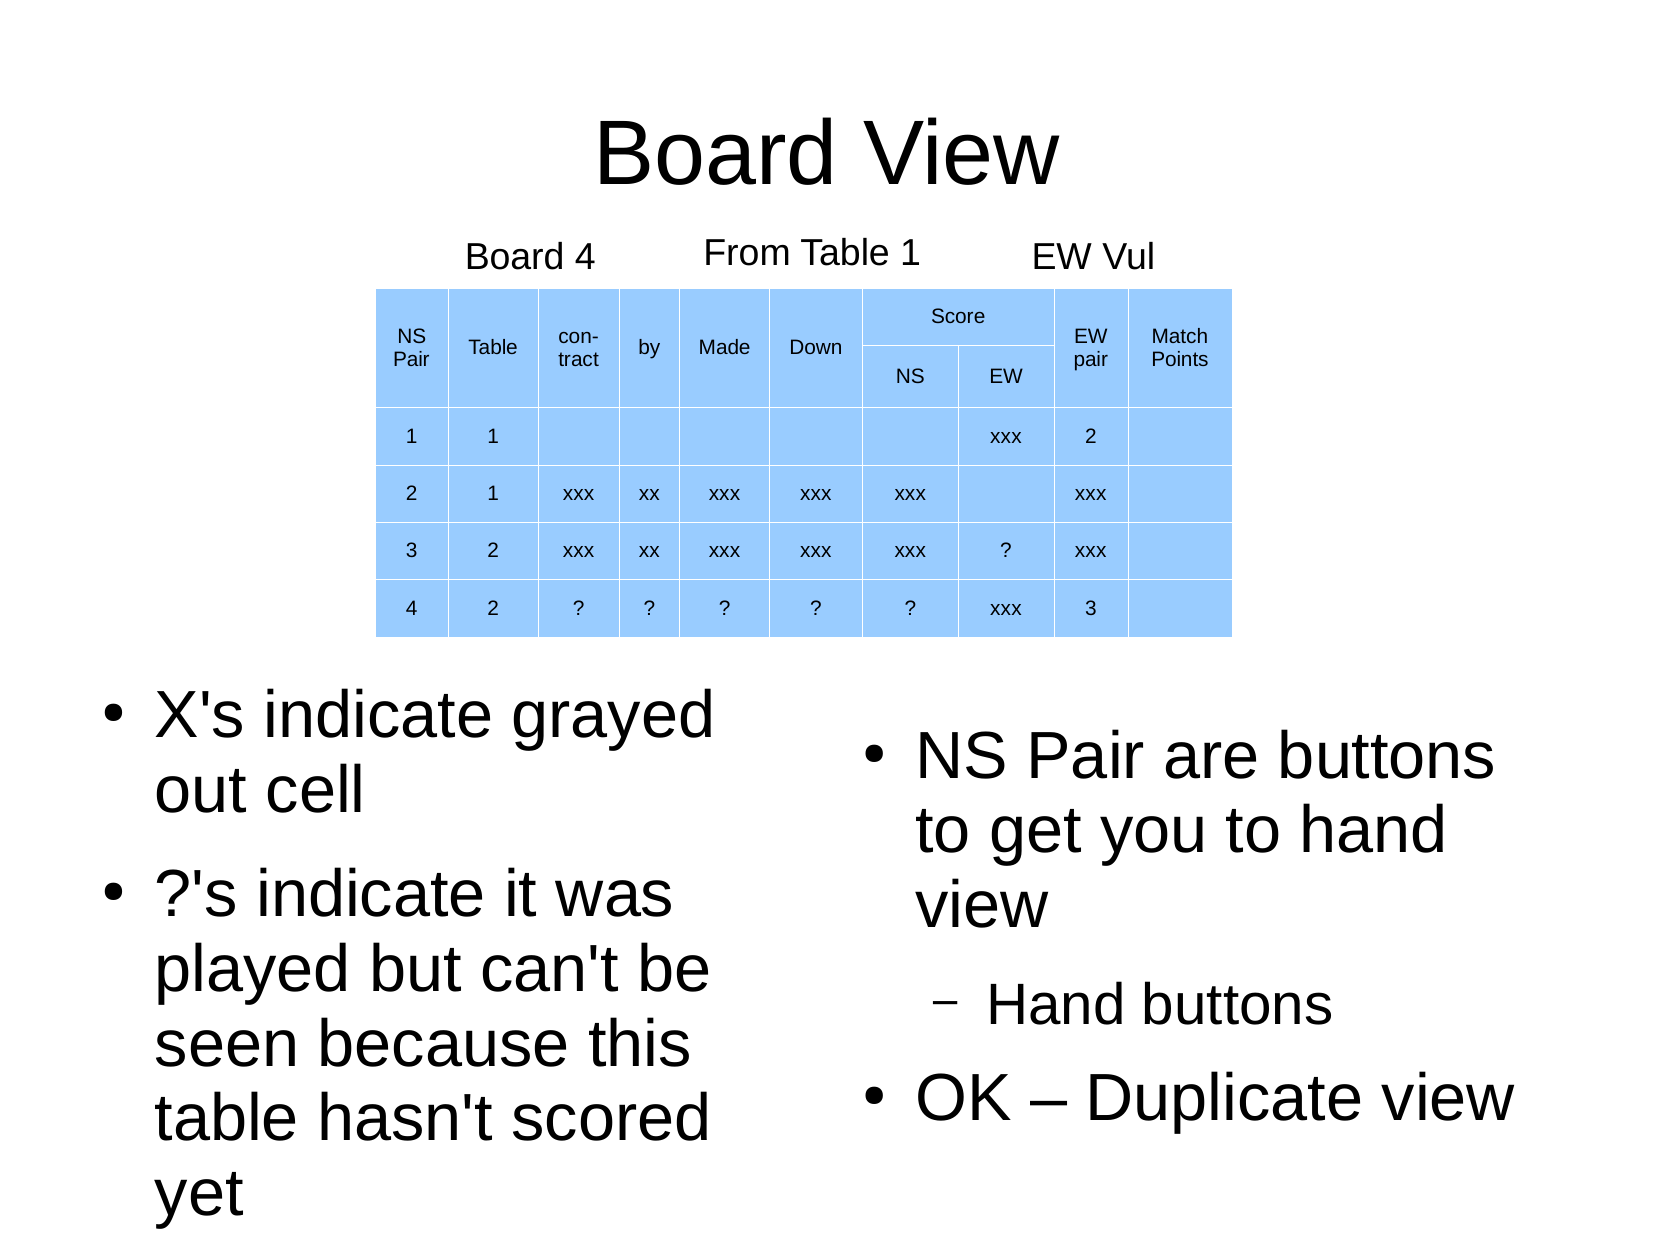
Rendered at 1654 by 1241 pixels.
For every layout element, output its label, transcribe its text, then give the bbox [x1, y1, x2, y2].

table_cell xxx [770, 523, 862, 579]
table_cell 1 [449, 466, 538, 522]
table_header Score [863, 289, 1054, 345]
list NS Pair are buttons to get you to hand view Hand buttons OK – Duplicate view [844, 717, 1571, 1135]
table_header NS Pair [376, 289, 448, 407]
table_cell ? [770, 580, 862, 637]
table_cell xxx [539, 466, 619, 522]
text_box From Table 1 [688, 223, 937, 281]
table_cell NS [863, 346, 958, 407]
text_box EW Vul [1016, 228, 1171, 286]
table_cell [620, 408, 679, 465]
table_cell [539, 408, 619, 465]
table_cell xxx [959, 408, 1054, 465]
list X's indicate grayed out cell ?'s indicate it was played but can't be seen because this table hasn't scored yet [83, 677, 811, 1231]
table_cell [1129, 408, 1232, 465]
table_header Match Points [1129, 289, 1232, 407]
table_cell 4 [376, 580, 448, 637]
table_header Table [449, 289, 538, 407]
table_cell 2 [376, 466, 448, 522]
table_cell xxx [863, 523, 958, 579]
table_cell [770, 408, 862, 465]
table_cell [1129, 466, 1232, 522]
table_cell xx [620, 466, 679, 522]
table_cell xxx [680, 466, 769, 522]
table_cell xxx [539, 523, 619, 579]
table_cell xxx [680, 523, 769, 579]
table_cell ? [539, 580, 619, 637]
table_header con-tract [539, 289, 619, 407]
table_cell ? [863, 580, 958, 637]
table_cell [680, 408, 769, 465]
table_cell ? [620, 580, 679, 637]
table_cell [1129, 523, 1232, 579]
table_cell xxx [770, 466, 862, 522]
table_cell xxx [1055, 466, 1128, 522]
table_cell 3 [376, 523, 448, 579]
table_cell ? [959, 523, 1054, 579]
table_cell EW [959, 346, 1054, 407]
table_cell [1129, 580, 1232, 637]
table_cell 1 [376, 408, 448, 465]
table_cell 3 [1055, 580, 1128, 637]
table_header EW pair [1055, 289, 1128, 407]
table_cell 2 [449, 580, 538, 637]
table_cell xxx [863, 466, 958, 522]
table_header Made [680, 289, 769, 407]
table_cell [959, 466, 1054, 522]
table_header Down [770, 289, 862, 407]
table_cell 1 [449, 408, 538, 465]
table_cell xxx [1055, 523, 1128, 579]
table_cell ? [680, 580, 769, 637]
table_header by [620, 289, 679, 407]
title Board View [82, 49, 1571, 257]
table_cell xx [620, 523, 679, 579]
table_cell 2 [449, 523, 538, 579]
table_cell 2 [1055, 408, 1128, 465]
table_cell xxx [959, 580, 1054, 637]
text_box Board 4 [450, 228, 611, 286]
table_cell [863, 408, 958, 465]
